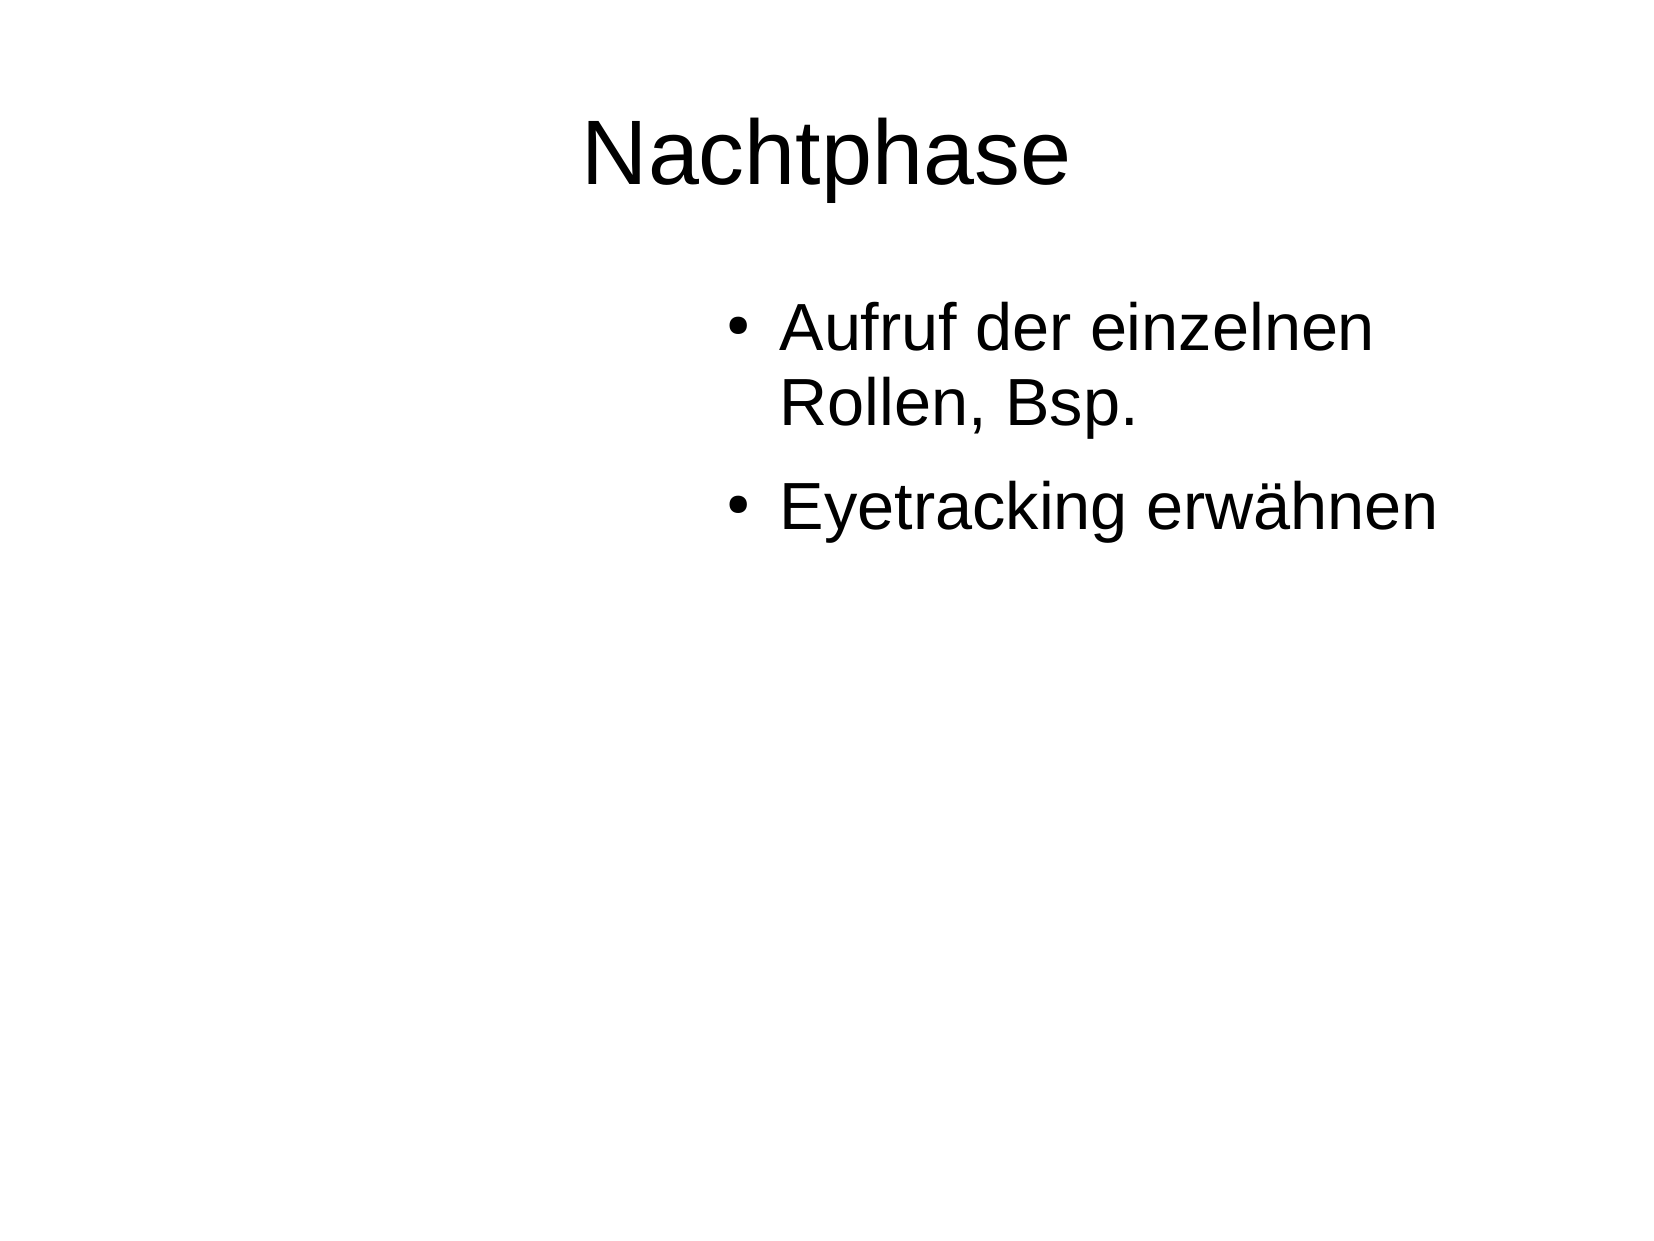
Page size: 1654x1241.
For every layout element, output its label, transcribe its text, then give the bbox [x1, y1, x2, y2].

list Aufruf der einzelnen Rollen, Bsp. Eyetracking erwähnen [708, 290, 1571, 1109]
title Nachtphase [82, 49, 1571, 257]
